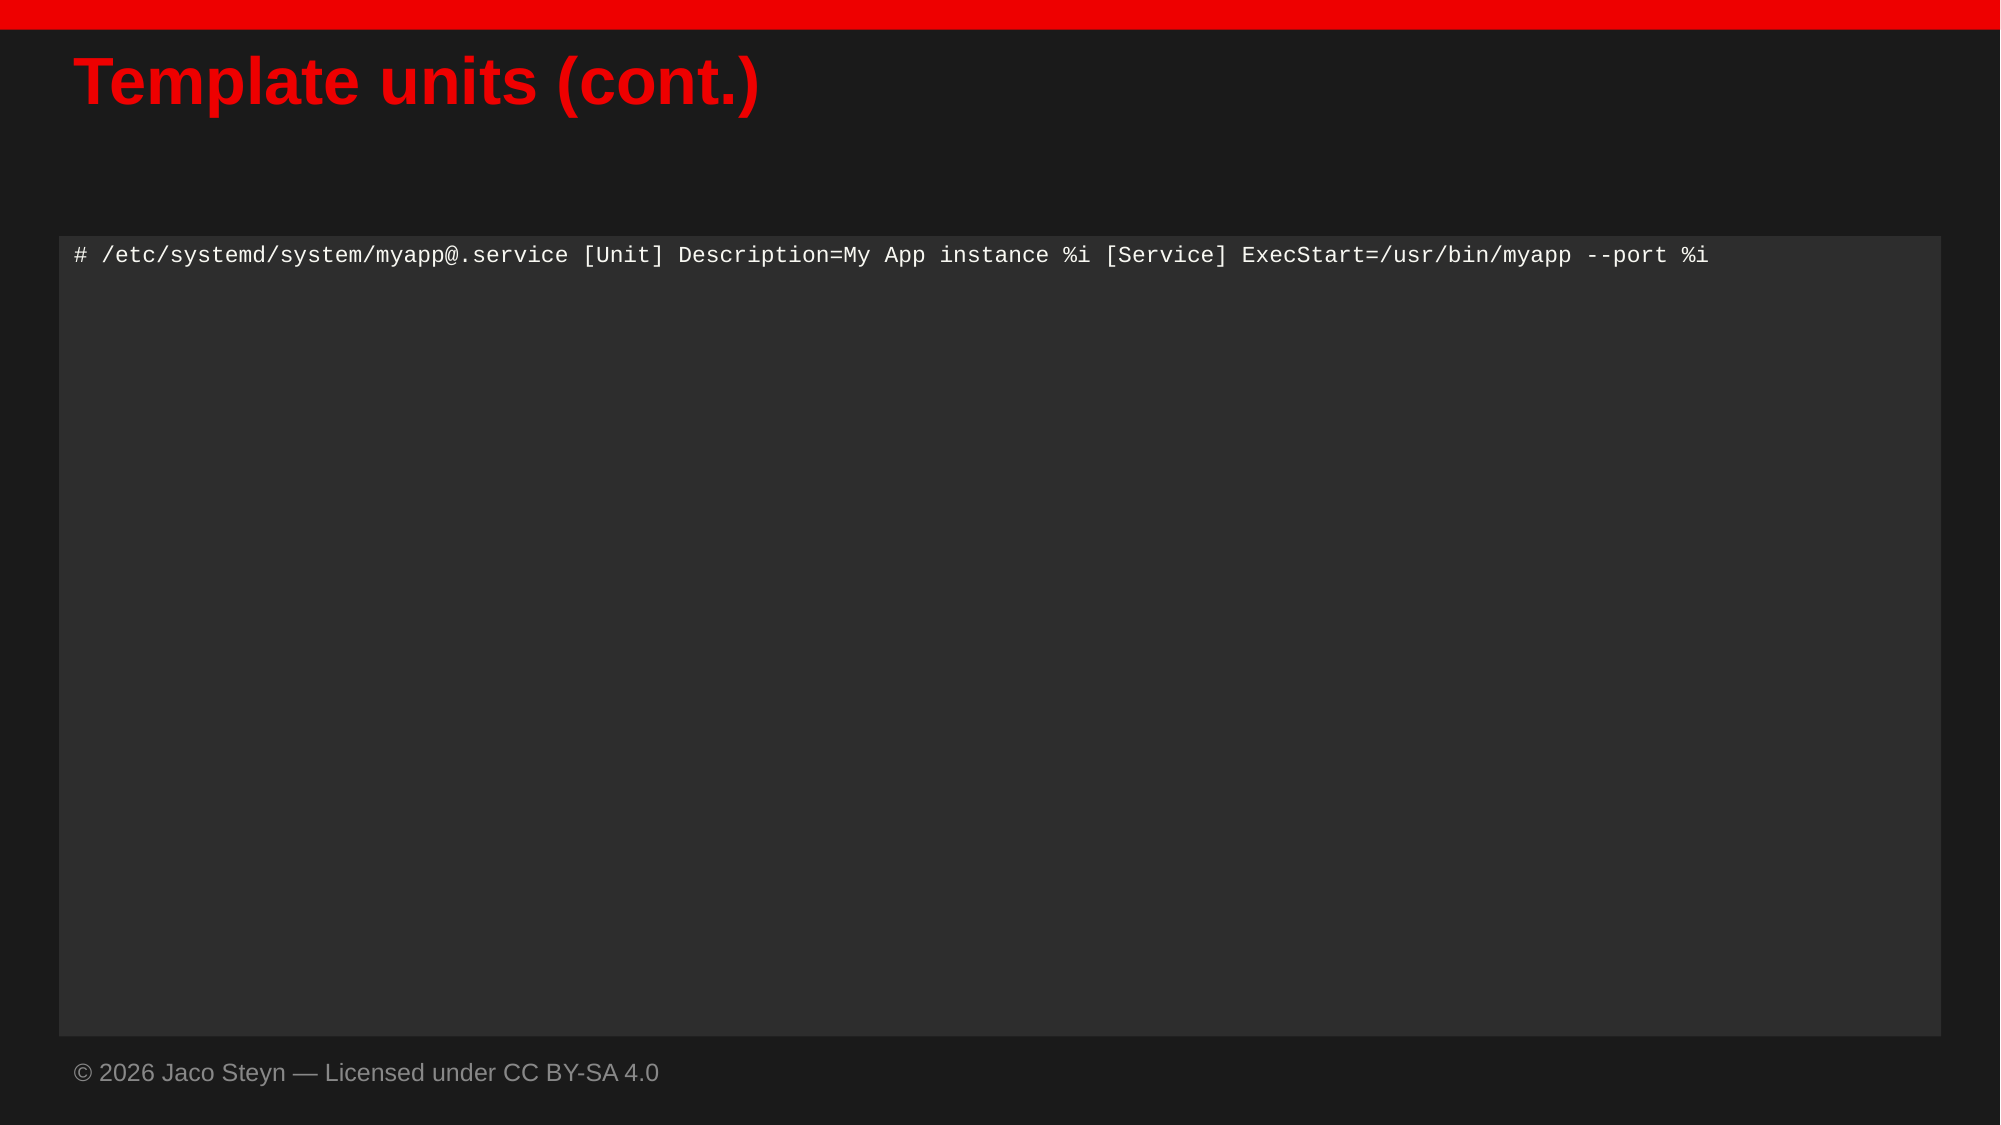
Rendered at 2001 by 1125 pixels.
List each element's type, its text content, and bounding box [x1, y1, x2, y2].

text_box Template units (cont.) [59, 36, 1942, 208]
text_box # /etc/systemd/system/myapp@.service [Unit] Description=My App instance %i [Service] ExecStart=/usr/bin/myapp --port %i [59, 236, 1942, 1037]
text_box © 2026 Jaco Steyn — Licensed under CC BY-SA 4.0 [59, 1051, 1942, 1093]
text_box [0, 0, 2001, 30]
